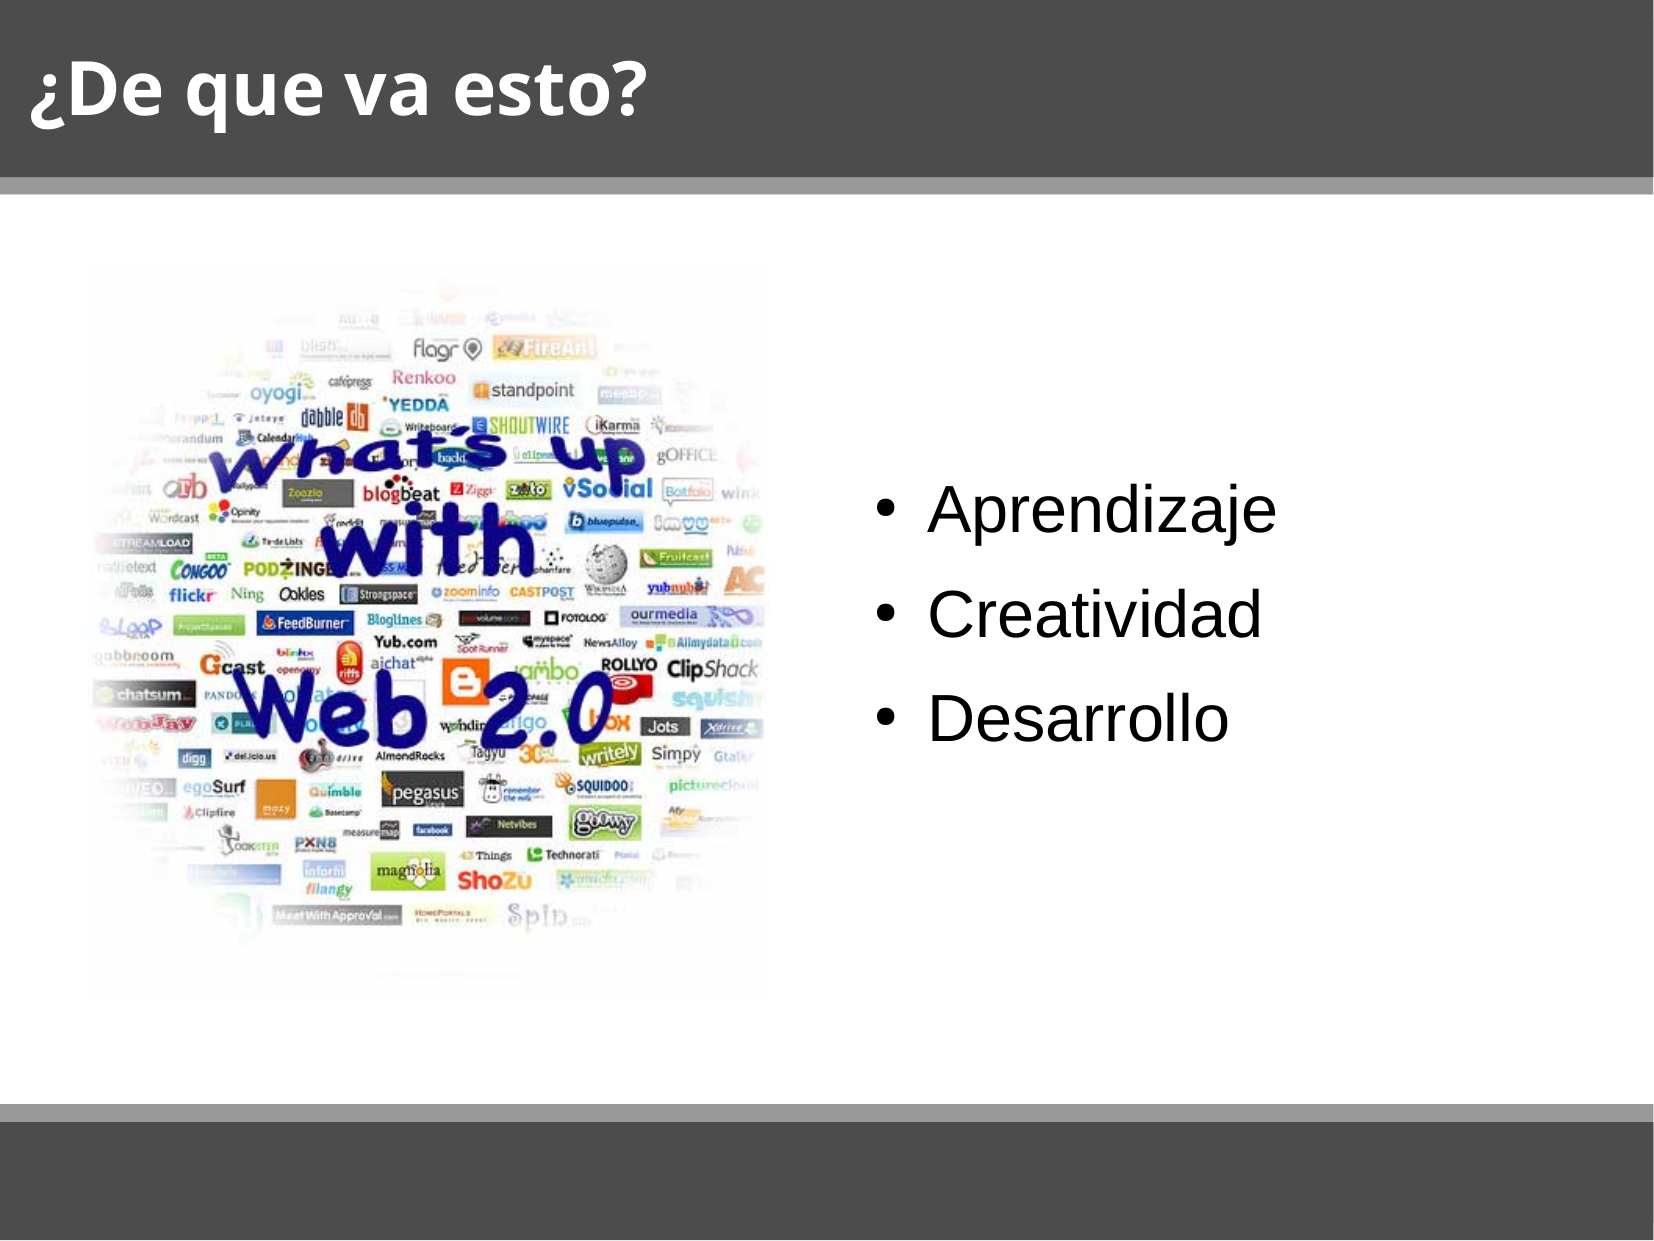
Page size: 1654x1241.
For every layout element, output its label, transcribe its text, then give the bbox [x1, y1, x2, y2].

list Aprendizaje Creatividad Desarrollo [856, 472, 1625, 798]
title ¿De que va esto? [29, 8, 1654, 166]
picture [88, 265, 770, 996]
